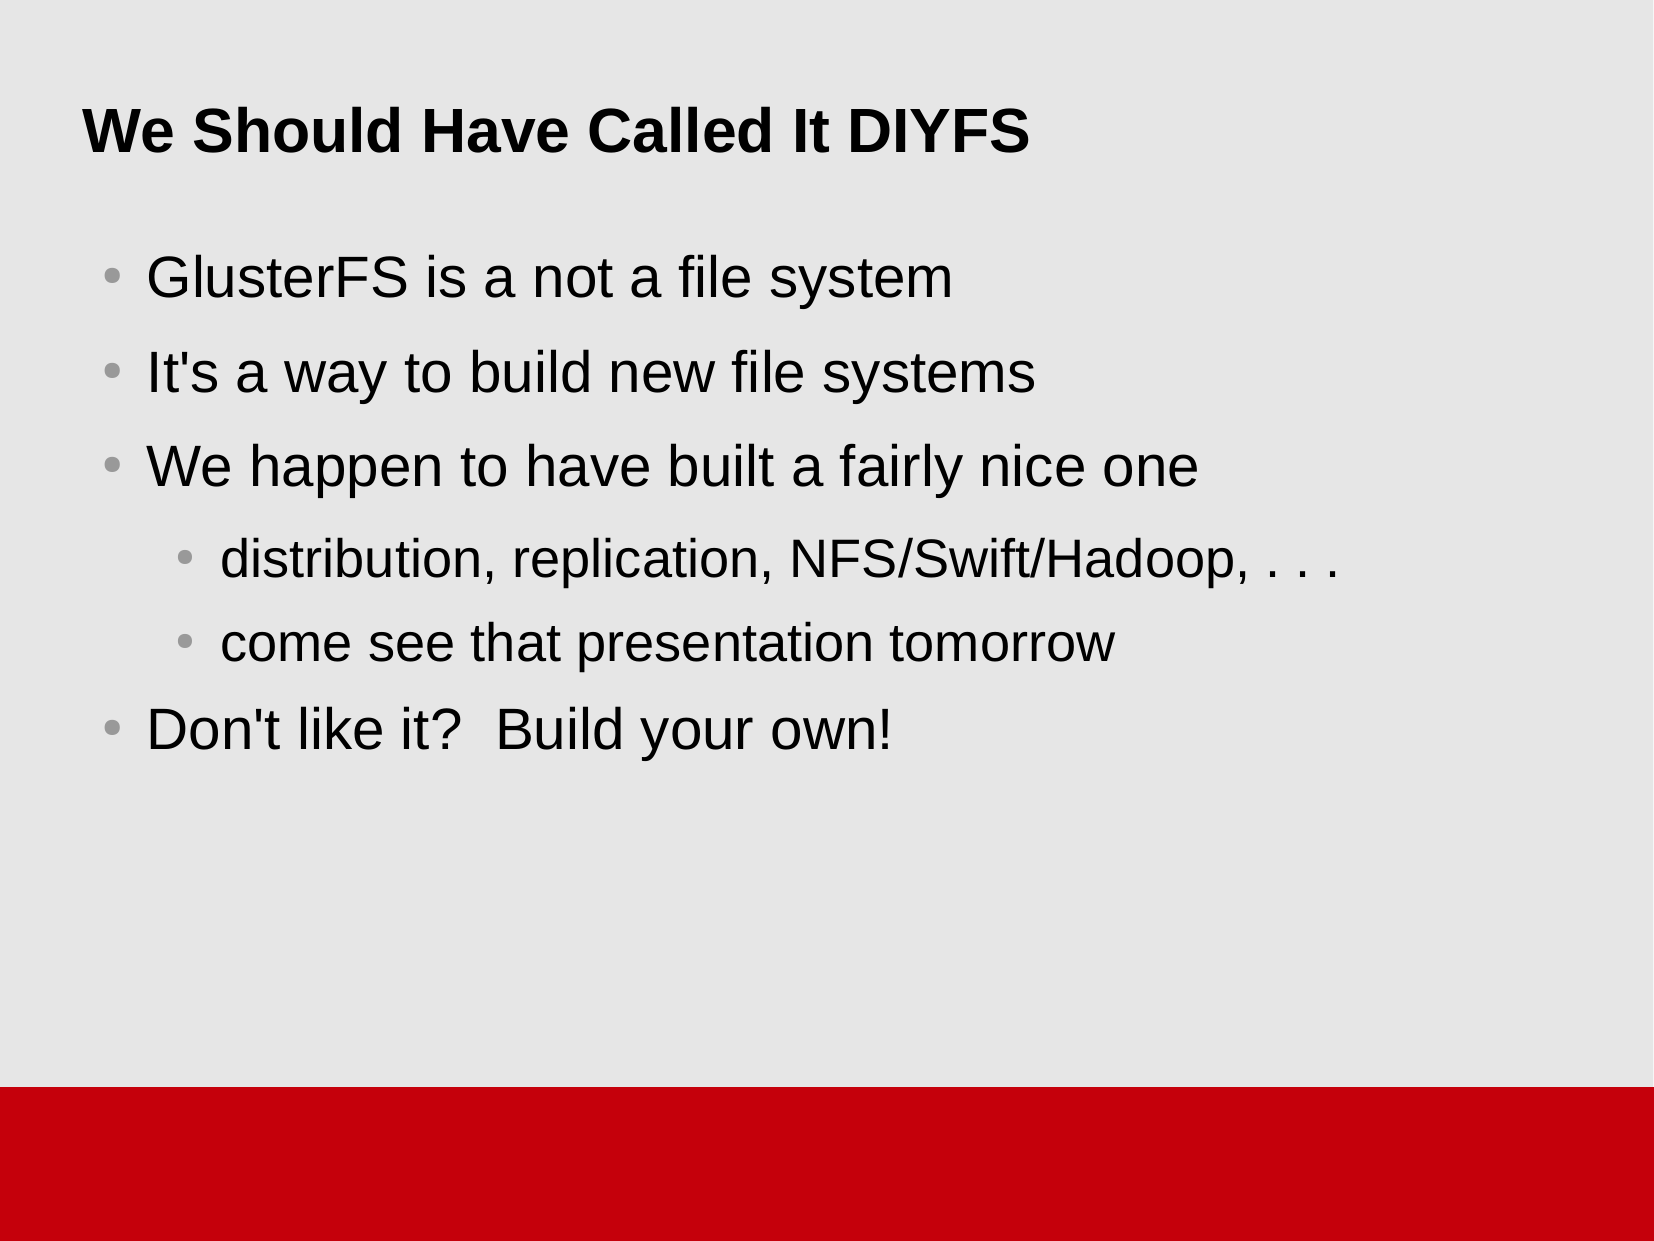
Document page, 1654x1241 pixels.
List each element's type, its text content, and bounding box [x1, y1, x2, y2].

title We Should Have Called It DIYFS [82, 37, 1571, 226]
list GlusterFS is a not a file system It's a way to build new file systems We happen to have built a fairly nice one distribution, replication, NFS/Swift/Hadoop, . . . come see that presentation tomorrow Don't like it? Build your own! [86, 244, 1576, 1039]
